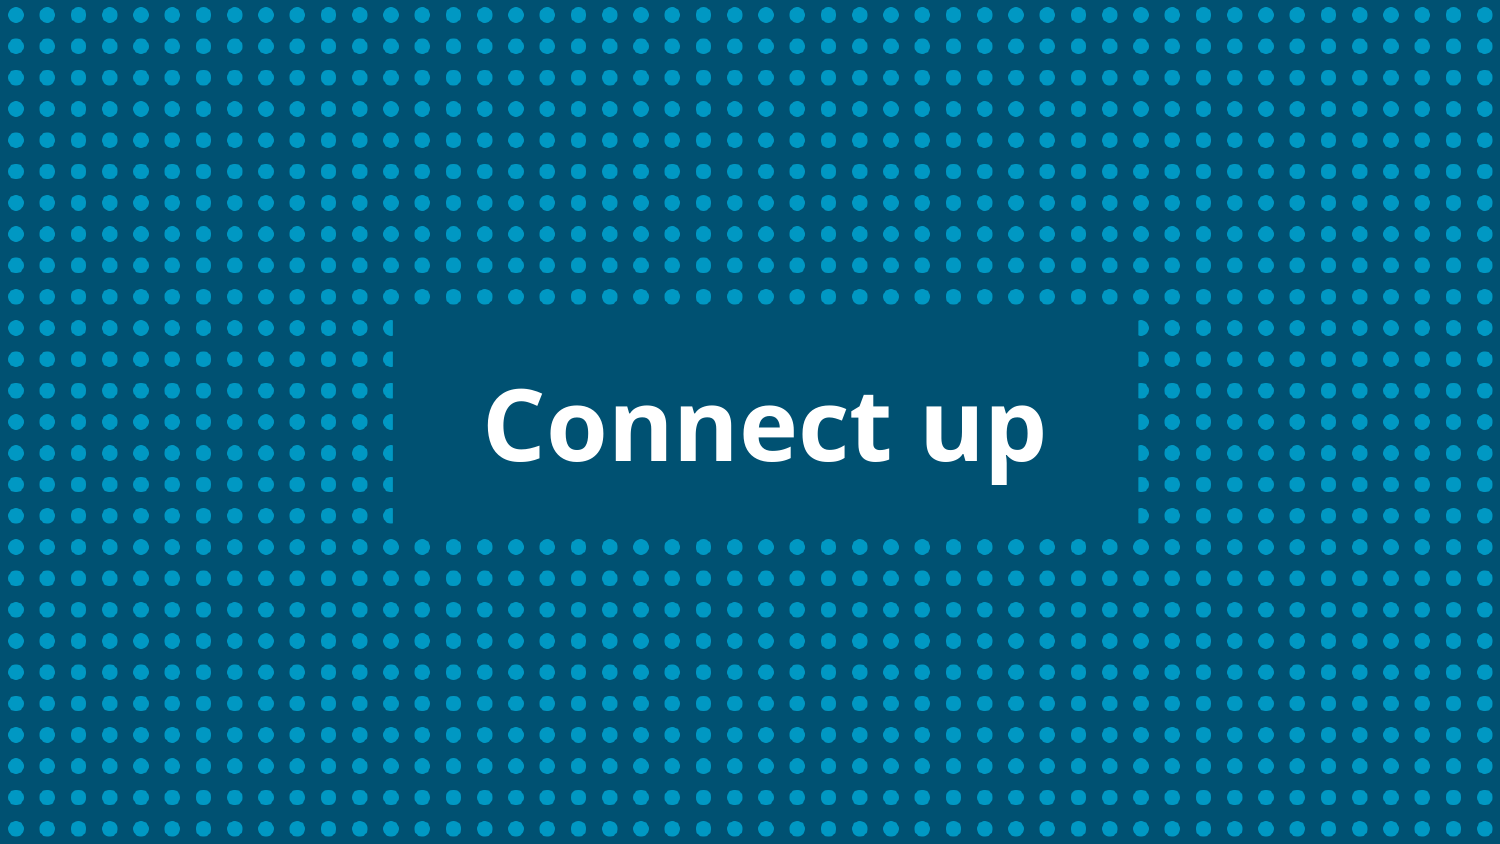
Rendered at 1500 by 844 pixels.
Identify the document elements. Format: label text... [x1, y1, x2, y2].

title Connect up [392, 317, 1139, 527]
